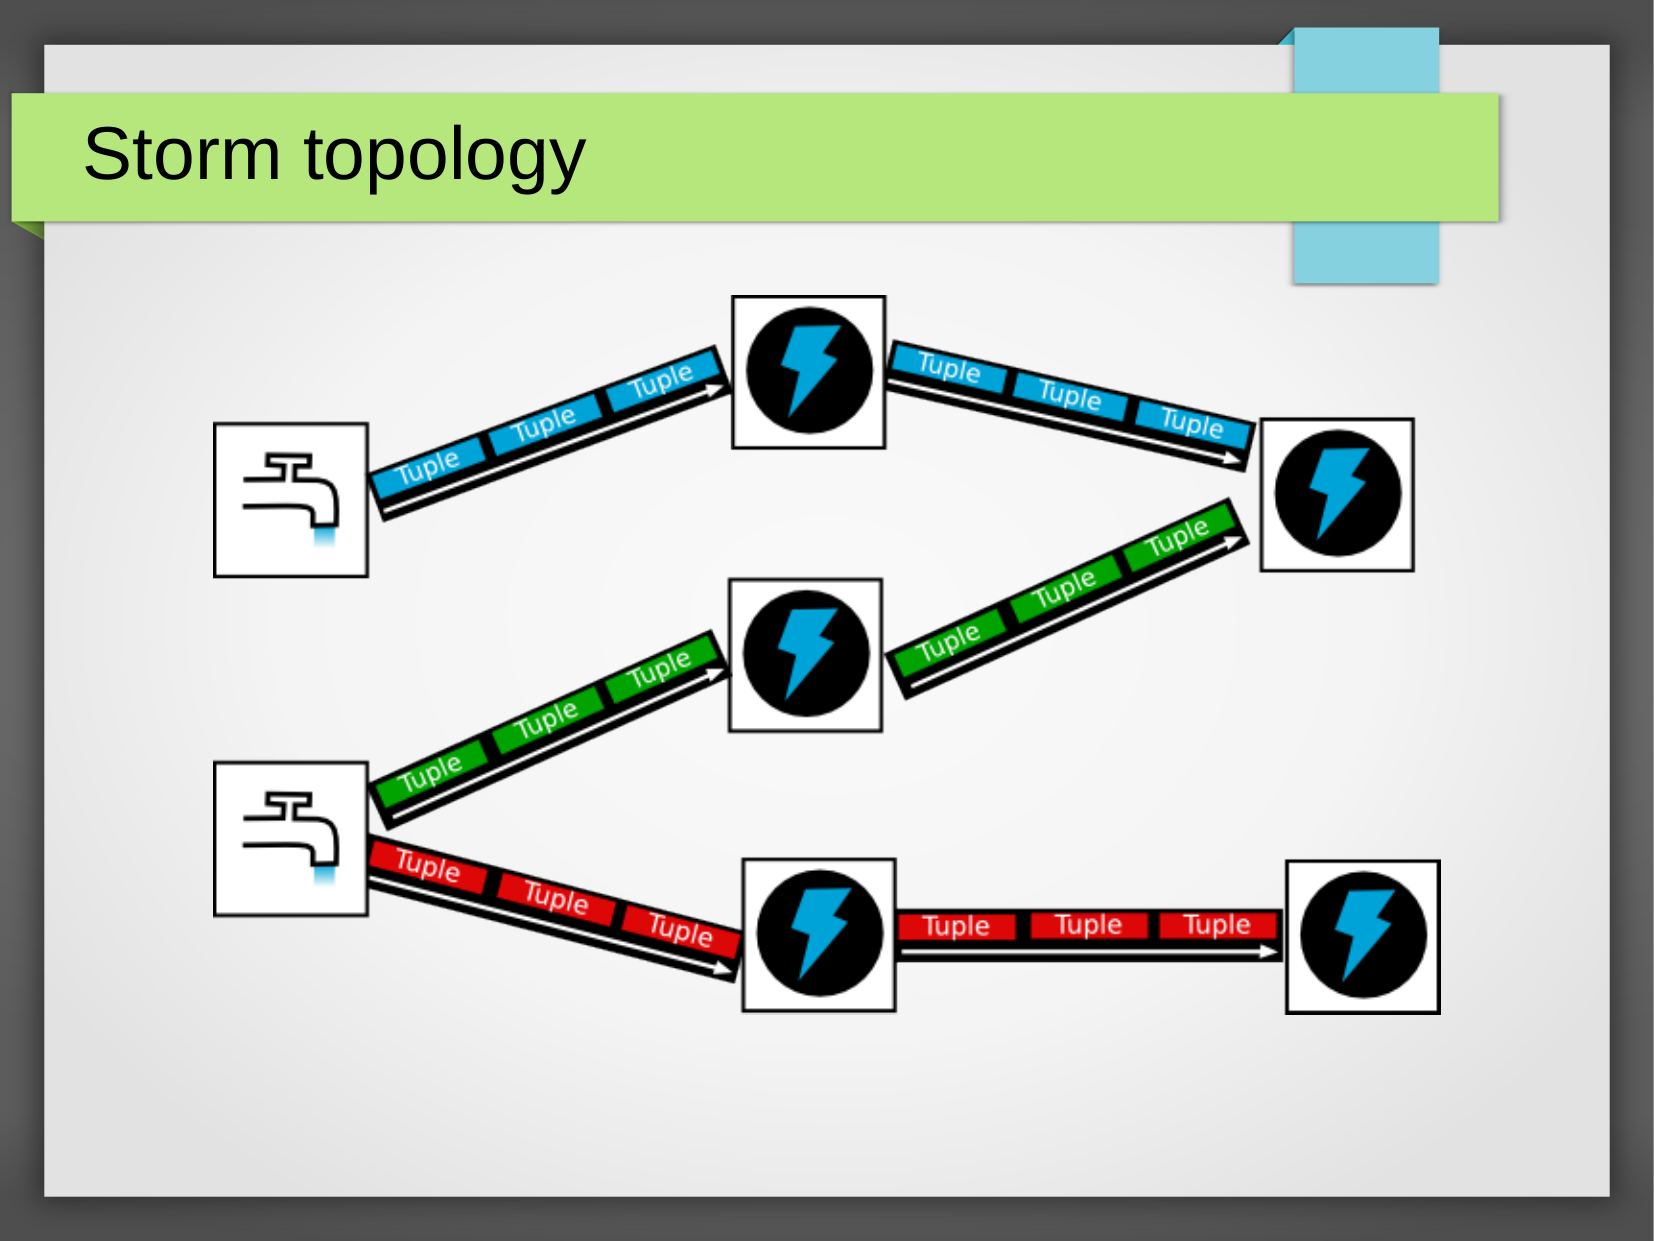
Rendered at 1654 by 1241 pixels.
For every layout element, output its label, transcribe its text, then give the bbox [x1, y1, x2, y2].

picture [0, 0, 1654, 1241]
title Storm topology [82, 94, 1264, 213]
